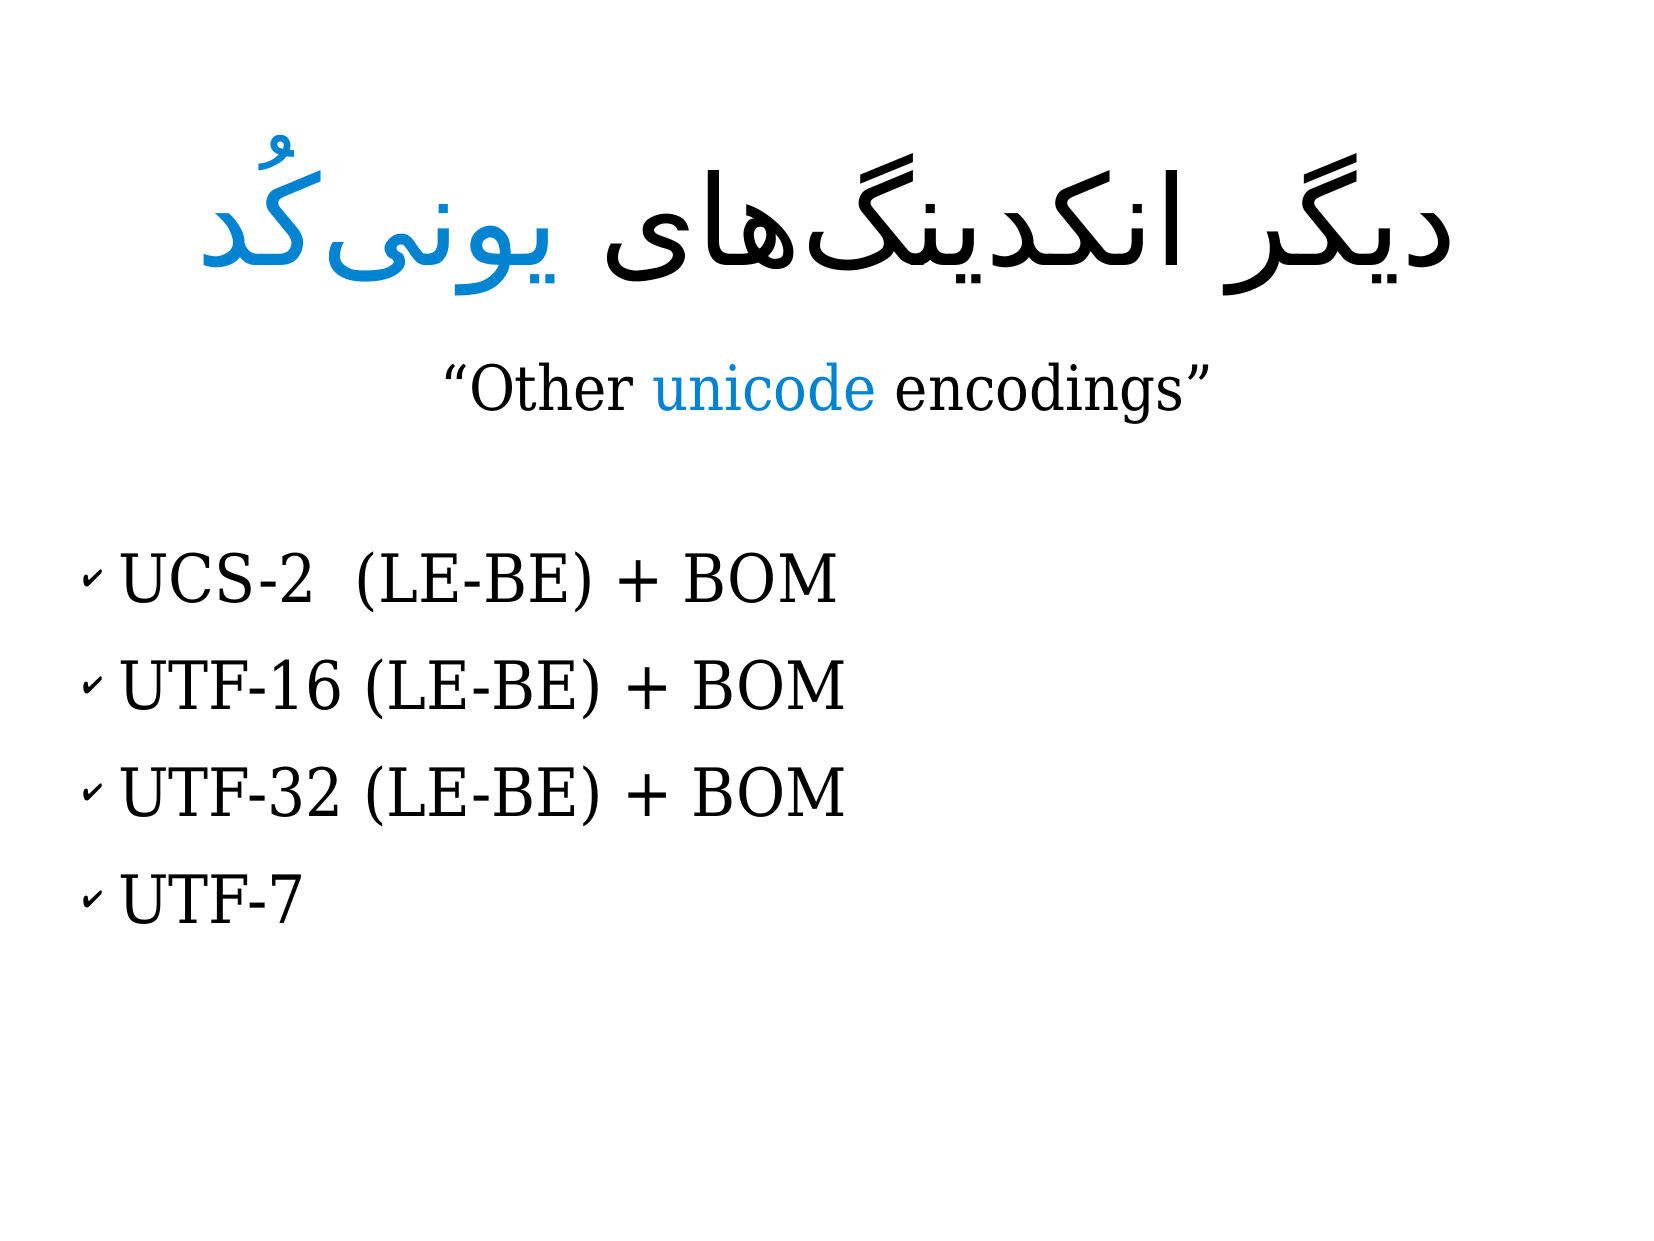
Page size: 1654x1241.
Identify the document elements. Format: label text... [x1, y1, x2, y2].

text_box دیگر انکدینگ‌های یونی‌کُد “Other unicode encodings” [82, 49, 1571, 526]
list UCS-2 (LE-BE) + BOM UTF-16 (LE-BE) + BOM UTF-32 (LE-BE) + BOM UTF-7 [82, 540, 1538, 995]
